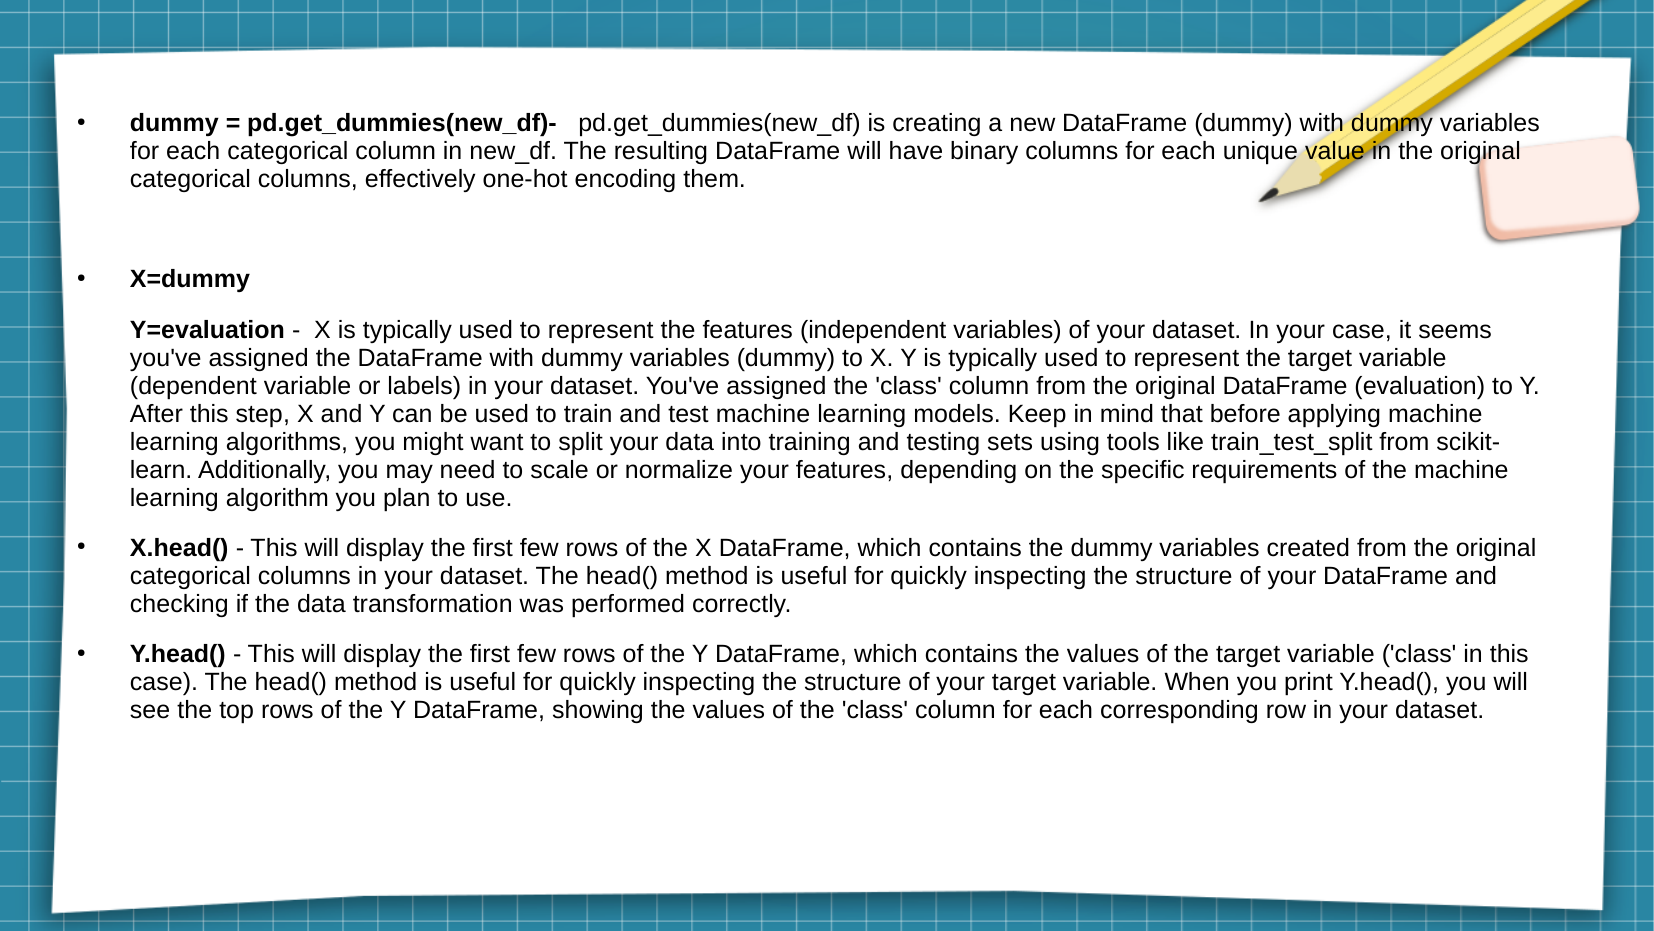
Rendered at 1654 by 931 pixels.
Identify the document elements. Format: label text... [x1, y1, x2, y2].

picture [0, 0, 1654, 931]
list dummy = pd.get_dummies(new_df)- pd.get_dummies(new_df) is creating a new DataFrame (dummy) with dummy variables for each categorical column in new_df. The resulting DataFrame will have binary columns for each unique value in the original categorical columns, effectively one-hot encoding them. X=dummy Y=evaluation - X is typically used to represent the features (independent variables) of your dataset. In your case, it seems you've assigned the DataFrame with dummy variables (dummy) to X. Y is typically used to represent the target variable (dependent variable or labels) in your dataset. You've assigned the 'class' column from the original DataFrame (evaluation) to Y. After this step, X and Y can be used to train and test machine learning models. Keep in mind that before applying machine learning algorithms, you might want to split your data into training and testing sets using tools like train_test_split from scikit-learn. Additionally, you may need to scale or normalize your features, depending on the specific requirements of the machine learning algorithm you plan to use. X.head() - This will display the first few rows of the X DataFrame, which contains the dummy variables created from the original categorical columns in your dataset. The head() method is useful for quickly inspecting the structure of your DataFrame and checking if the data transformation was performed correctly. Y.head() - This will display the first few rows of the Y DataFrame, which contains the values of the target variable ('class' in this case). The head() method is useful for quickly inspecting the structure of your target variable. When you print Y.head(), you will see the top rows of the Y DataFrame, showing the values of the 'class' column for each corresponding row in your dataset. [59, 59, 1548, 798]
